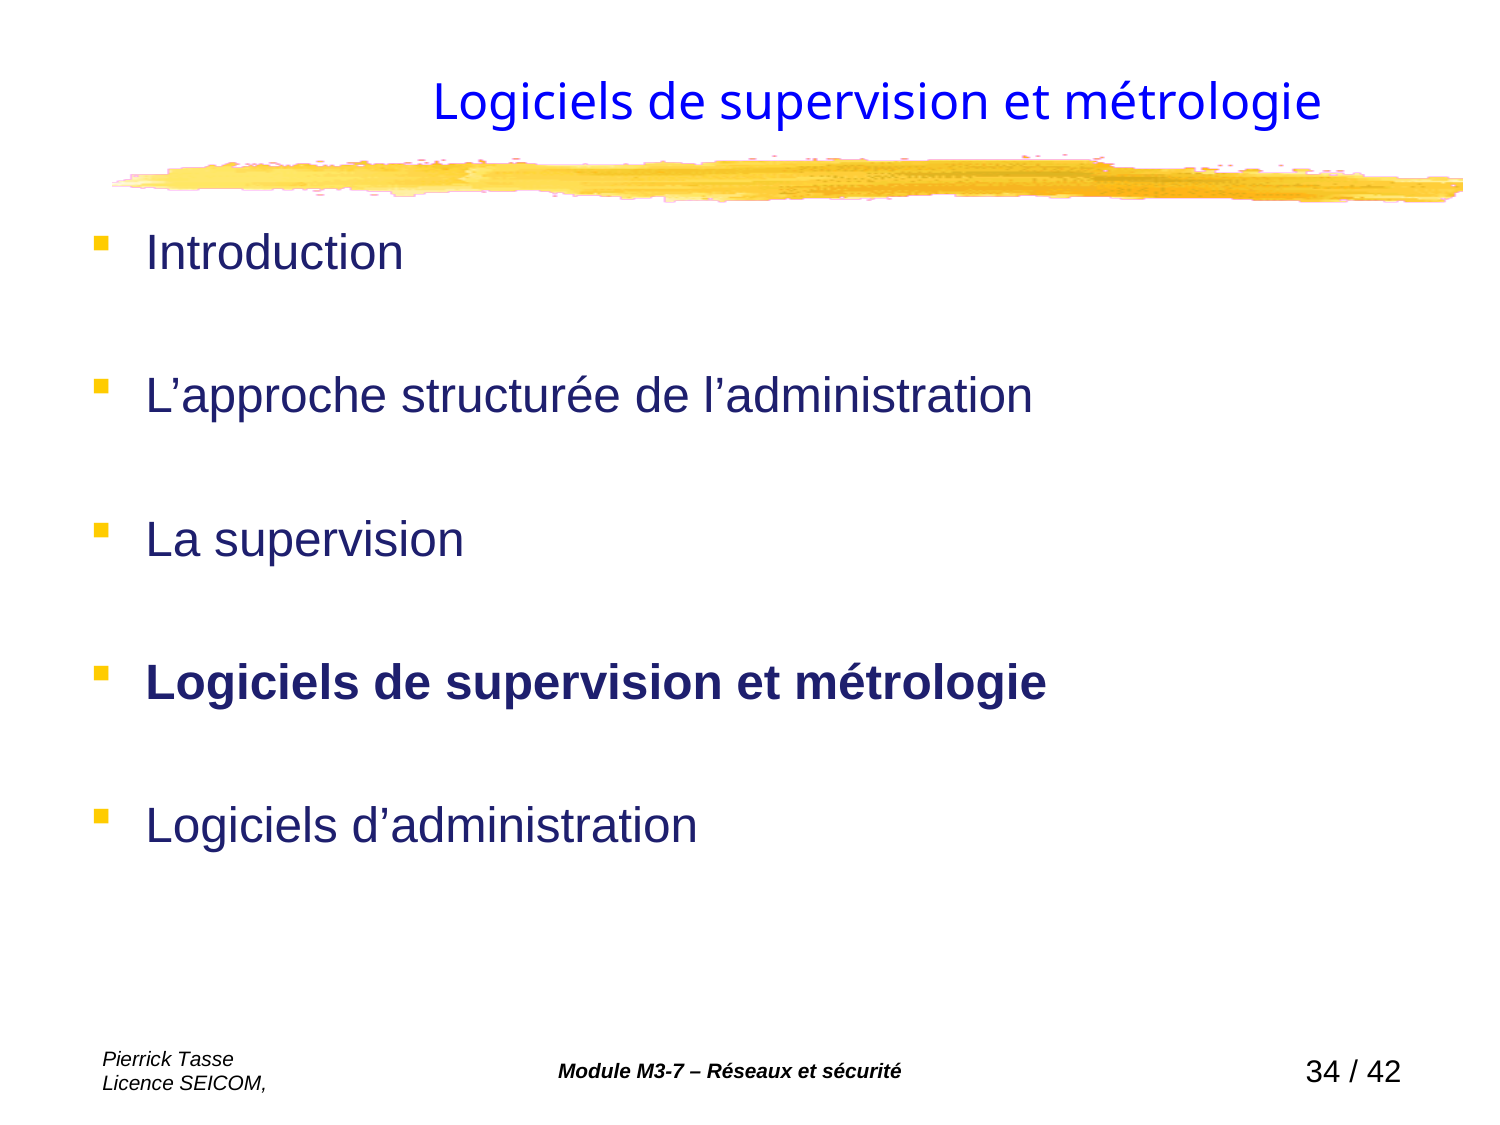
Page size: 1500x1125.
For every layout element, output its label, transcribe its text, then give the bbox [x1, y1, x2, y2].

title Logiciels de supervision et métrologie [62, 37, 1338, 138]
list Introduction L’approche structurée de l’administration La supervision Logiciels de supervision et métrologie Logiciels d’administration [74, 212, 1417, 865]
picture [112, 149, 1463, 213]
